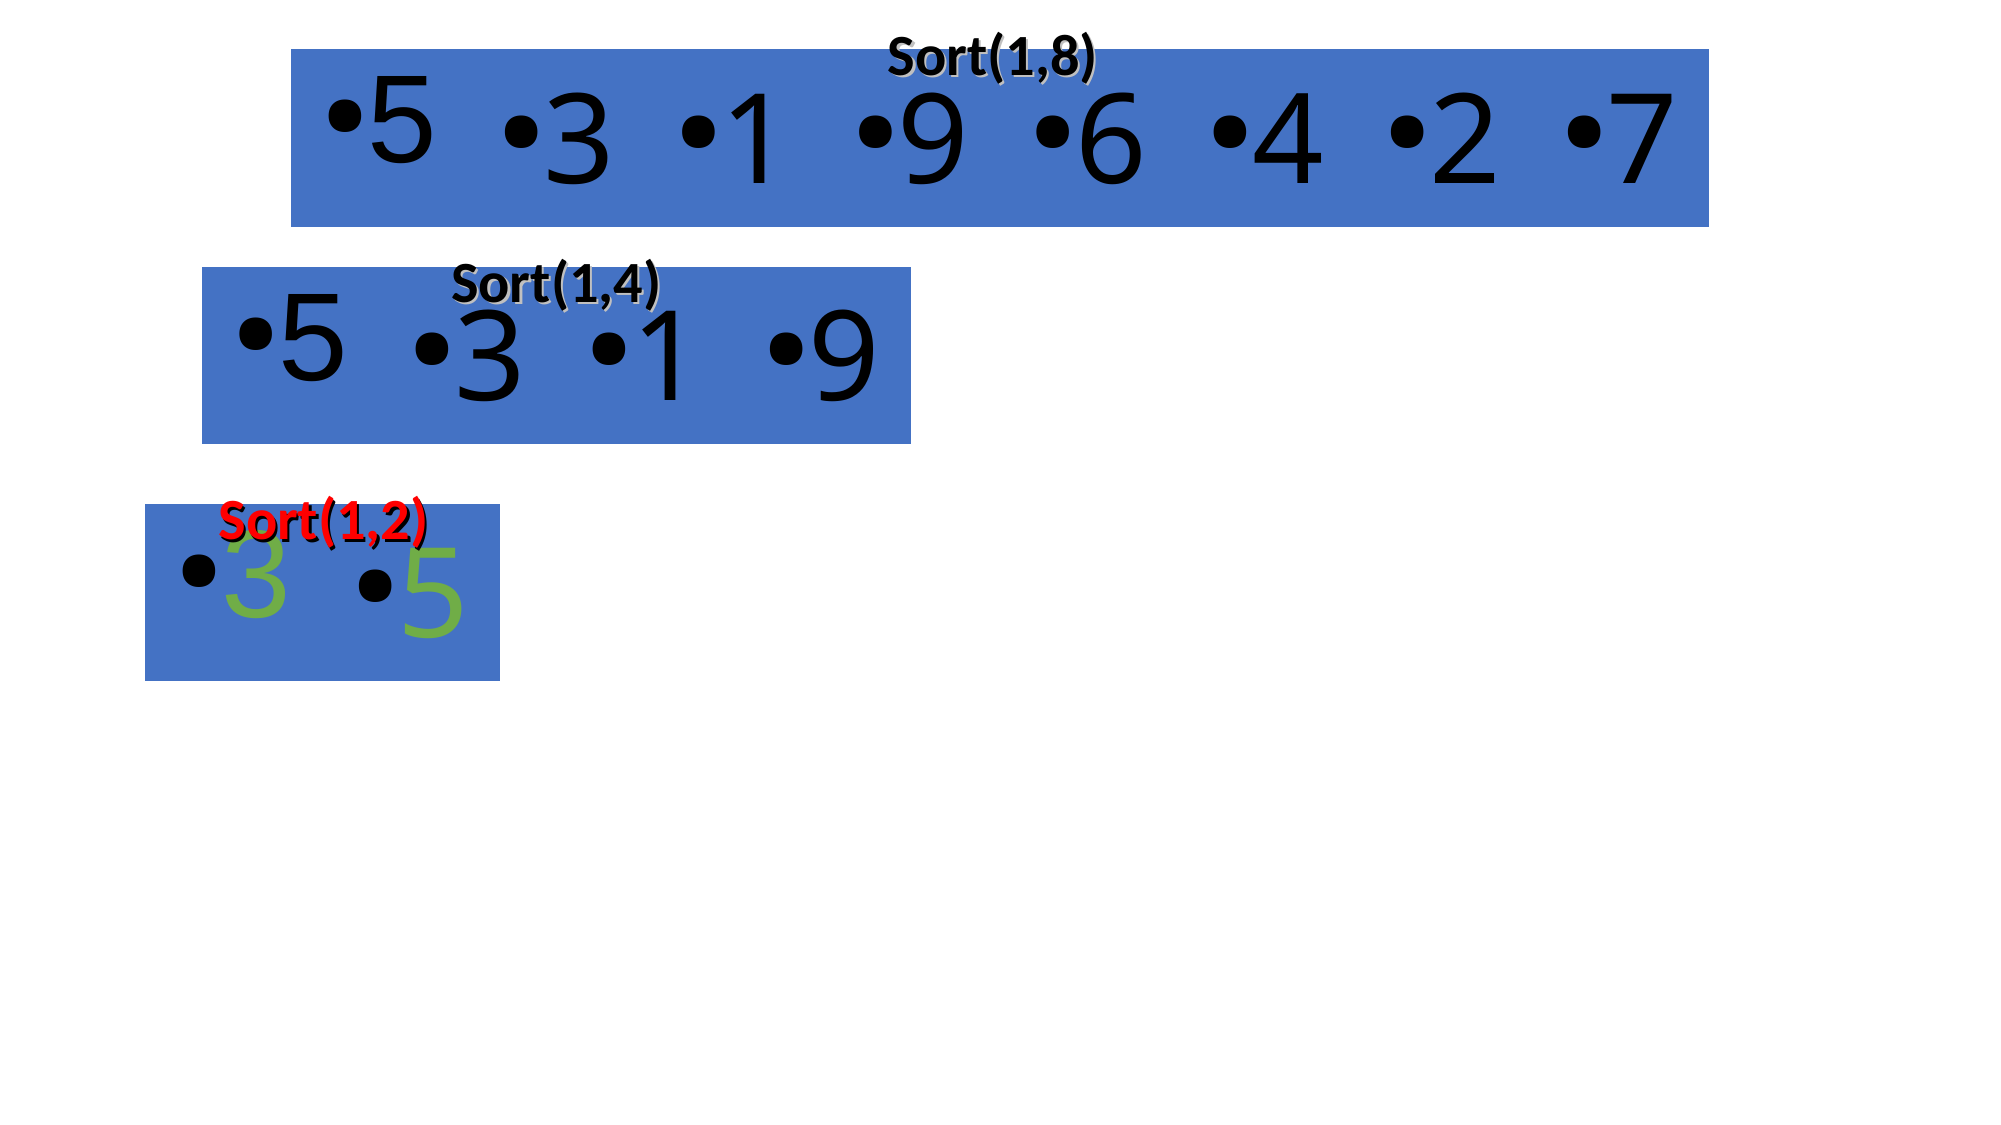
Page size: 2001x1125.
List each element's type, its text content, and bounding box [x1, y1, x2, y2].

table_header 3 [468, 49, 646, 227]
table_header 5 [323, 504, 500, 681]
text_box Sort(1,8) [873, 9, 1113, 94]
text_box Sort(1,4) [436, 236, 677, 321]
table_header 6 [1093, 136, 1130, 175]
text_box Sort(1,2) [203, 474, 444, 559]
table_header 3 [379, 267, 556, 444]
table_header 9 [914, 102, 951, 141]
table_header 1 [556, 267, 733, 444]
table_header 5 [291, 49, 468, 227]
table_header 2 [1354, 49, 1531, 227]
table_header 5 [202, 267, 379, 444]
table_header 7 [1531, 49, 1709, 227]
table_header 4 [1177, 49, 1354, 227]
table_header 6 [1000, 49, 1177, 227]
table_header 3 [145, 504, 323, 681]
table_header 1 [646, 49, 823, 227]
table_header 9 [823, 49, 1000, 227]
table_header 9 [733, 267, 911, 444]
